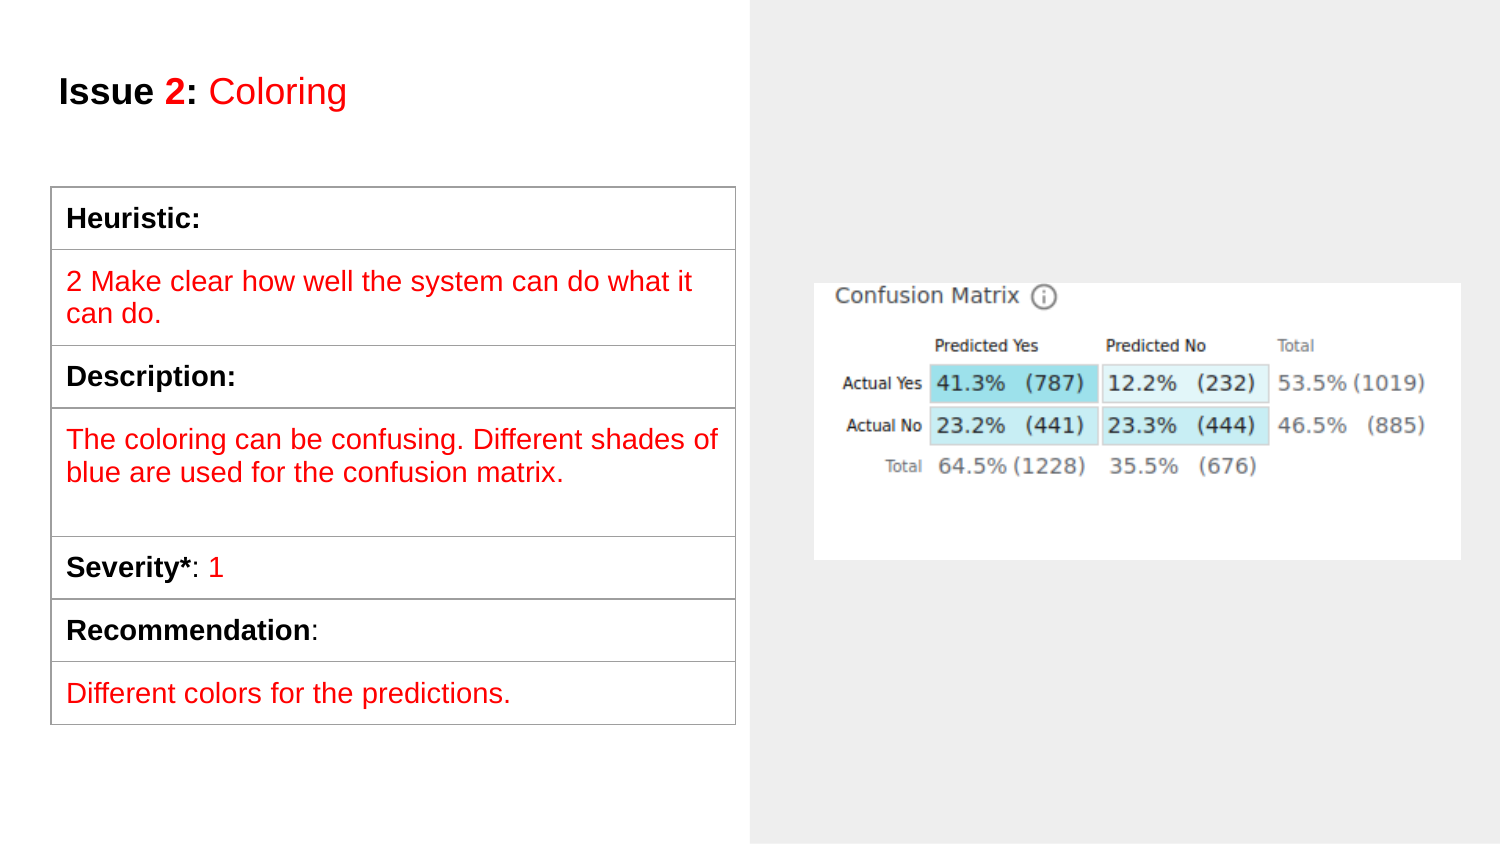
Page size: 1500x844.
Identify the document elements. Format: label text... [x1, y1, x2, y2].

table_cell 2 Make clear how well the system can do what it can do. [52, 250, 735, 345]
picture [814, 283, 1461, 560]
table_cell Description: [52, 346, 735, 407]
table_cell Recommendation: [52, 600, 735, 661]
table_header Heuristic: [52, 188, 735, 249]
table_cell Severity*: 1 [52, 537, 735, 598]
title Issue 2: Coloring [43, 51, 708, 197]
table_cell The coloring can be confusing. Different shades of blue are used for the confusion matrix. [52, 409, 735, 536]
table_cell Different colors for the predictions. [52, 662, 735, 724]
